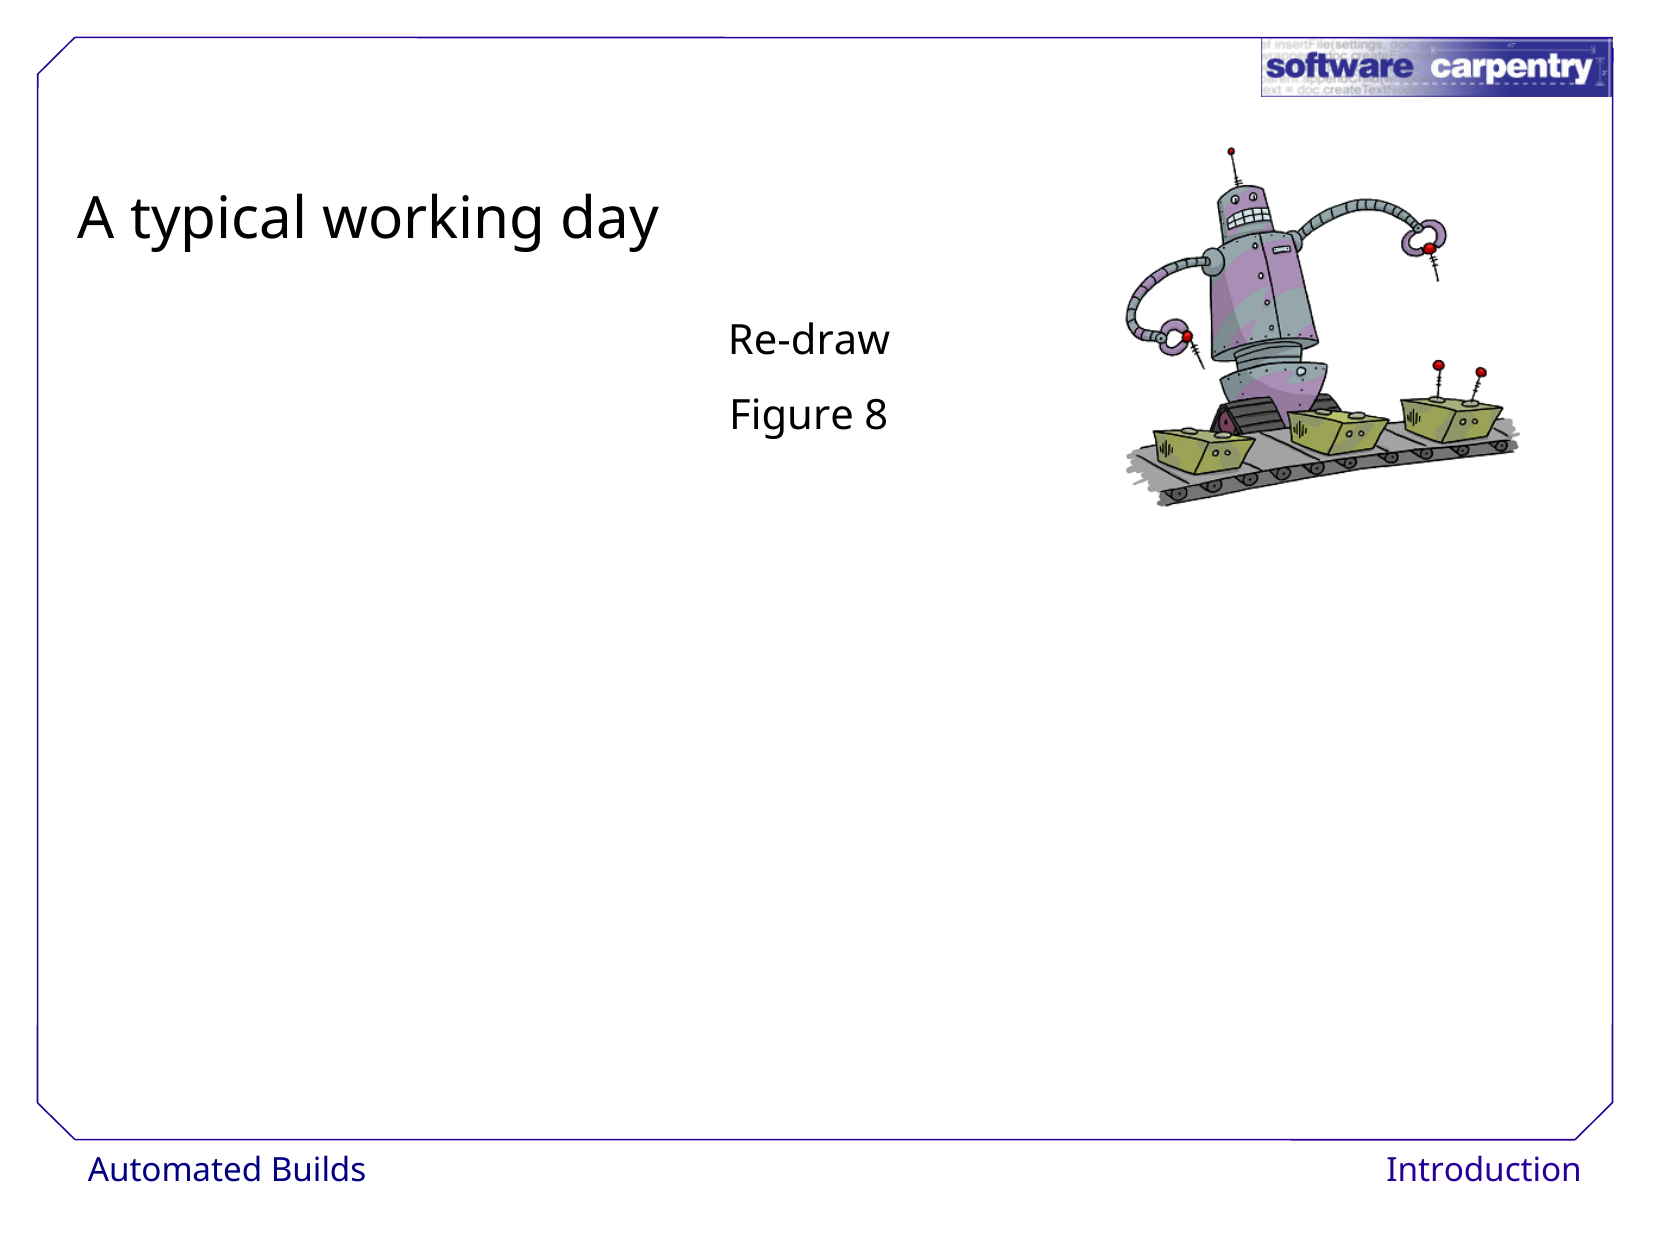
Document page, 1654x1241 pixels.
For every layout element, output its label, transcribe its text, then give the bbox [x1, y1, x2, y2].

picture [1261, 39, 1613, 97]
text_box Re-draw Figure 8 [638, 279, 980, 446]
picture [1110, 128, 1526, 522]
text_box A typical working day [63, 138, 825, 259]
